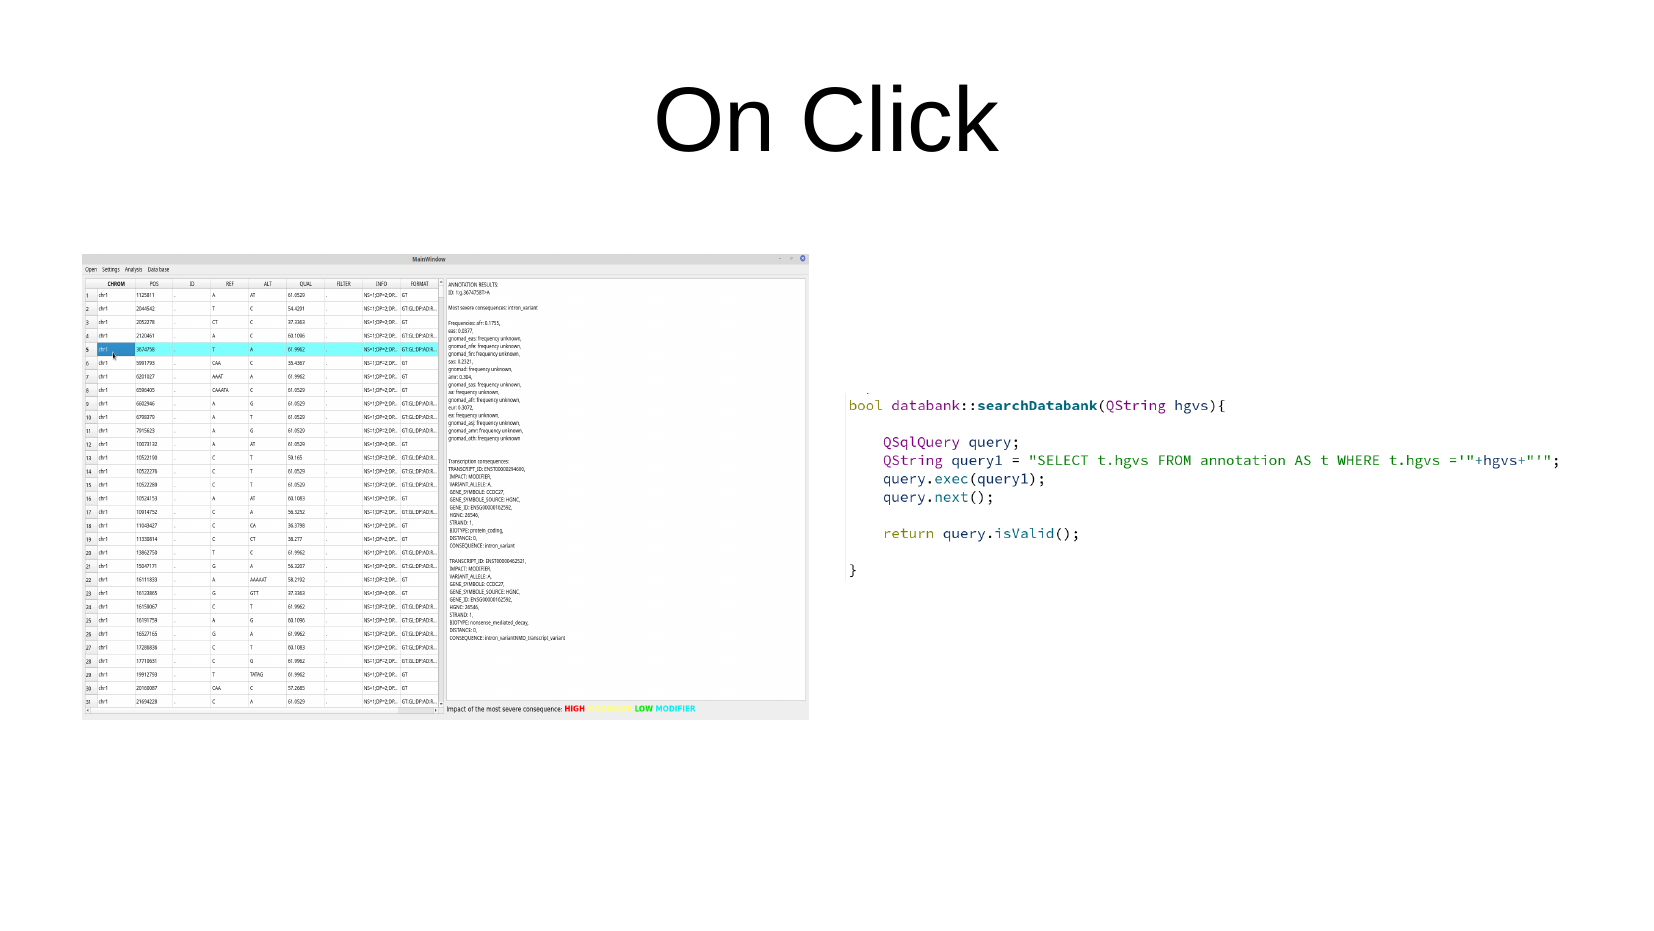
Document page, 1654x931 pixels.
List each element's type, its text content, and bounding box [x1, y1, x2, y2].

title On Click [82, 37, 1571, 193]
picture [82, 255, 809, 721]
picture [845, 393, 1572, 581]
